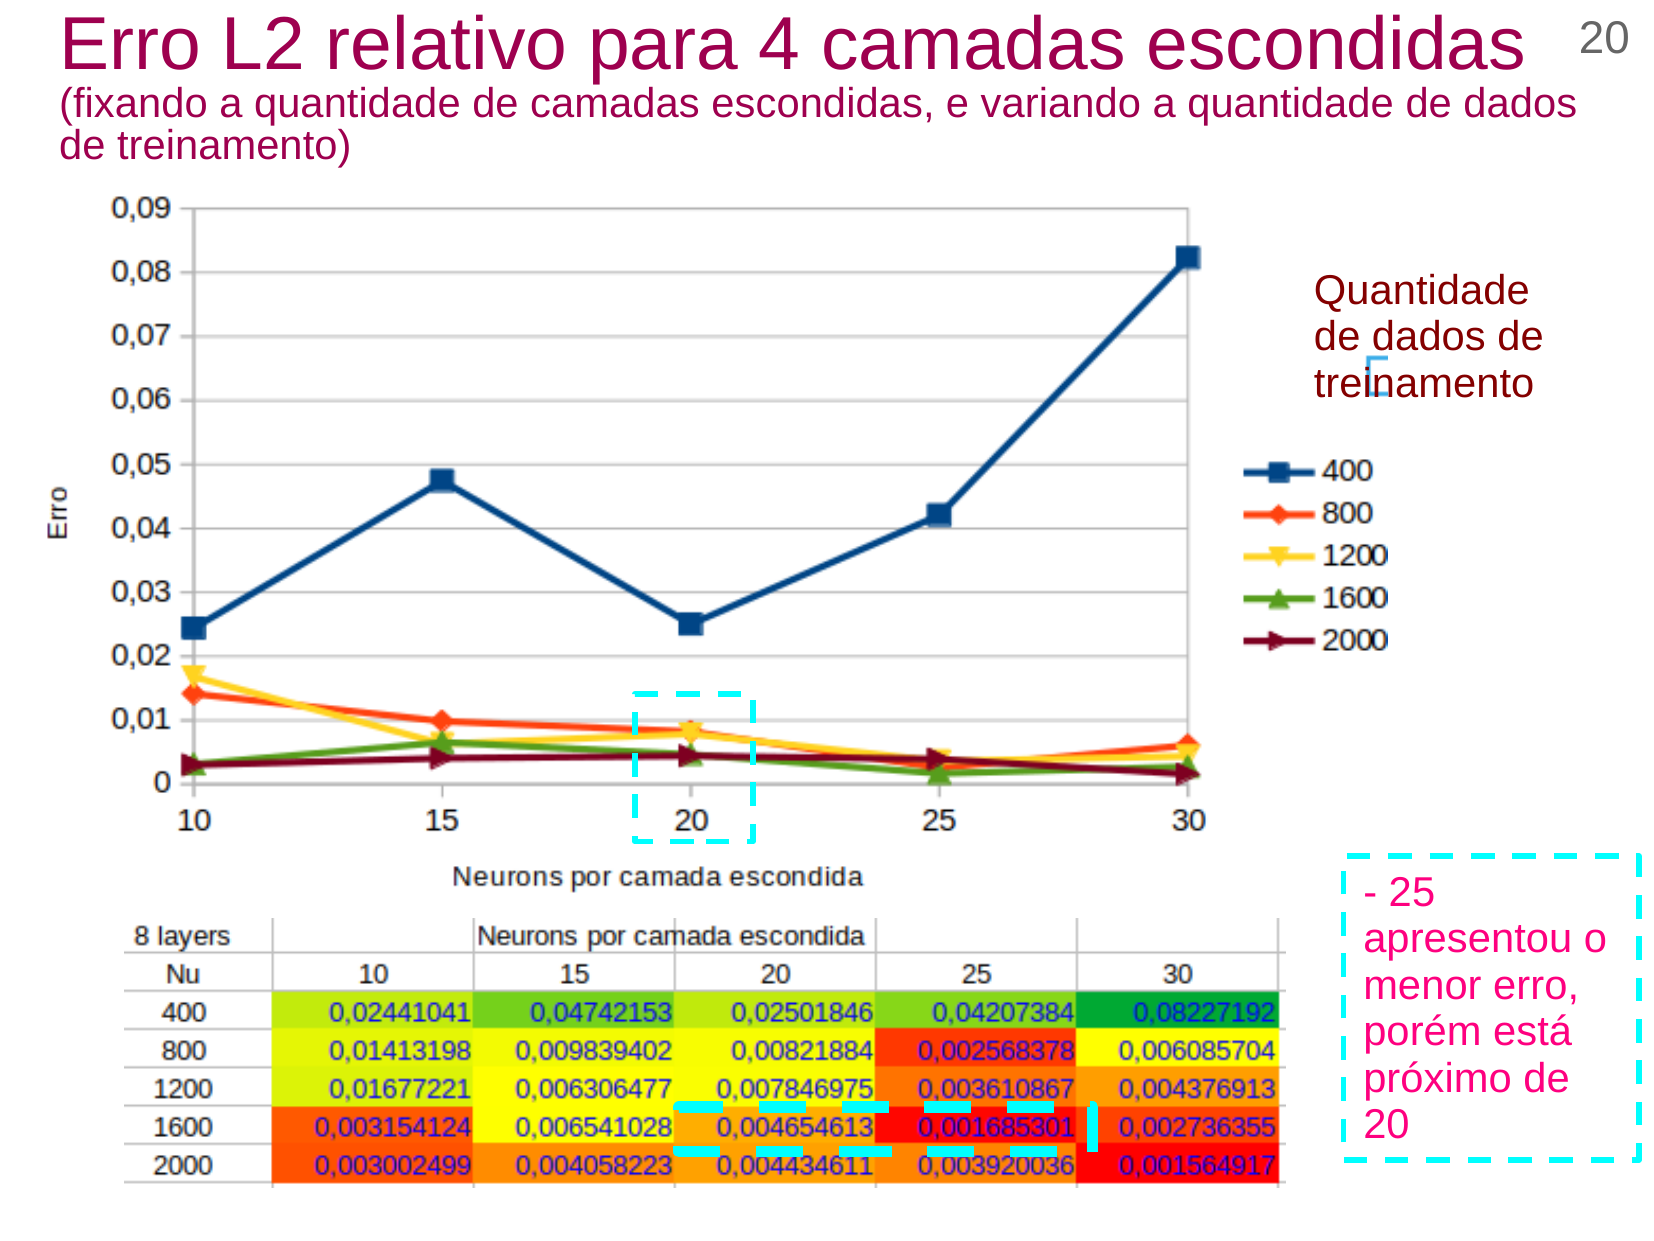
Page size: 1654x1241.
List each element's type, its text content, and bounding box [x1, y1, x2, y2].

picture [44, 191, 1388, 899]
text_box Quantidade de dados de treinamento [1299, 259, 1601, 429]
title Erro L2 relativo para 4 camadas escondidas (fixando a quantidade de camadas escondidas, e variando a quantidade de dados de treinamento) [59, 8, 1595, 169]
text_box - 25 apresentou o menor erro, porém está próximo de 20 [1343, 856, 1639, 1161]
picture [124, 918, 1286, 1188]
